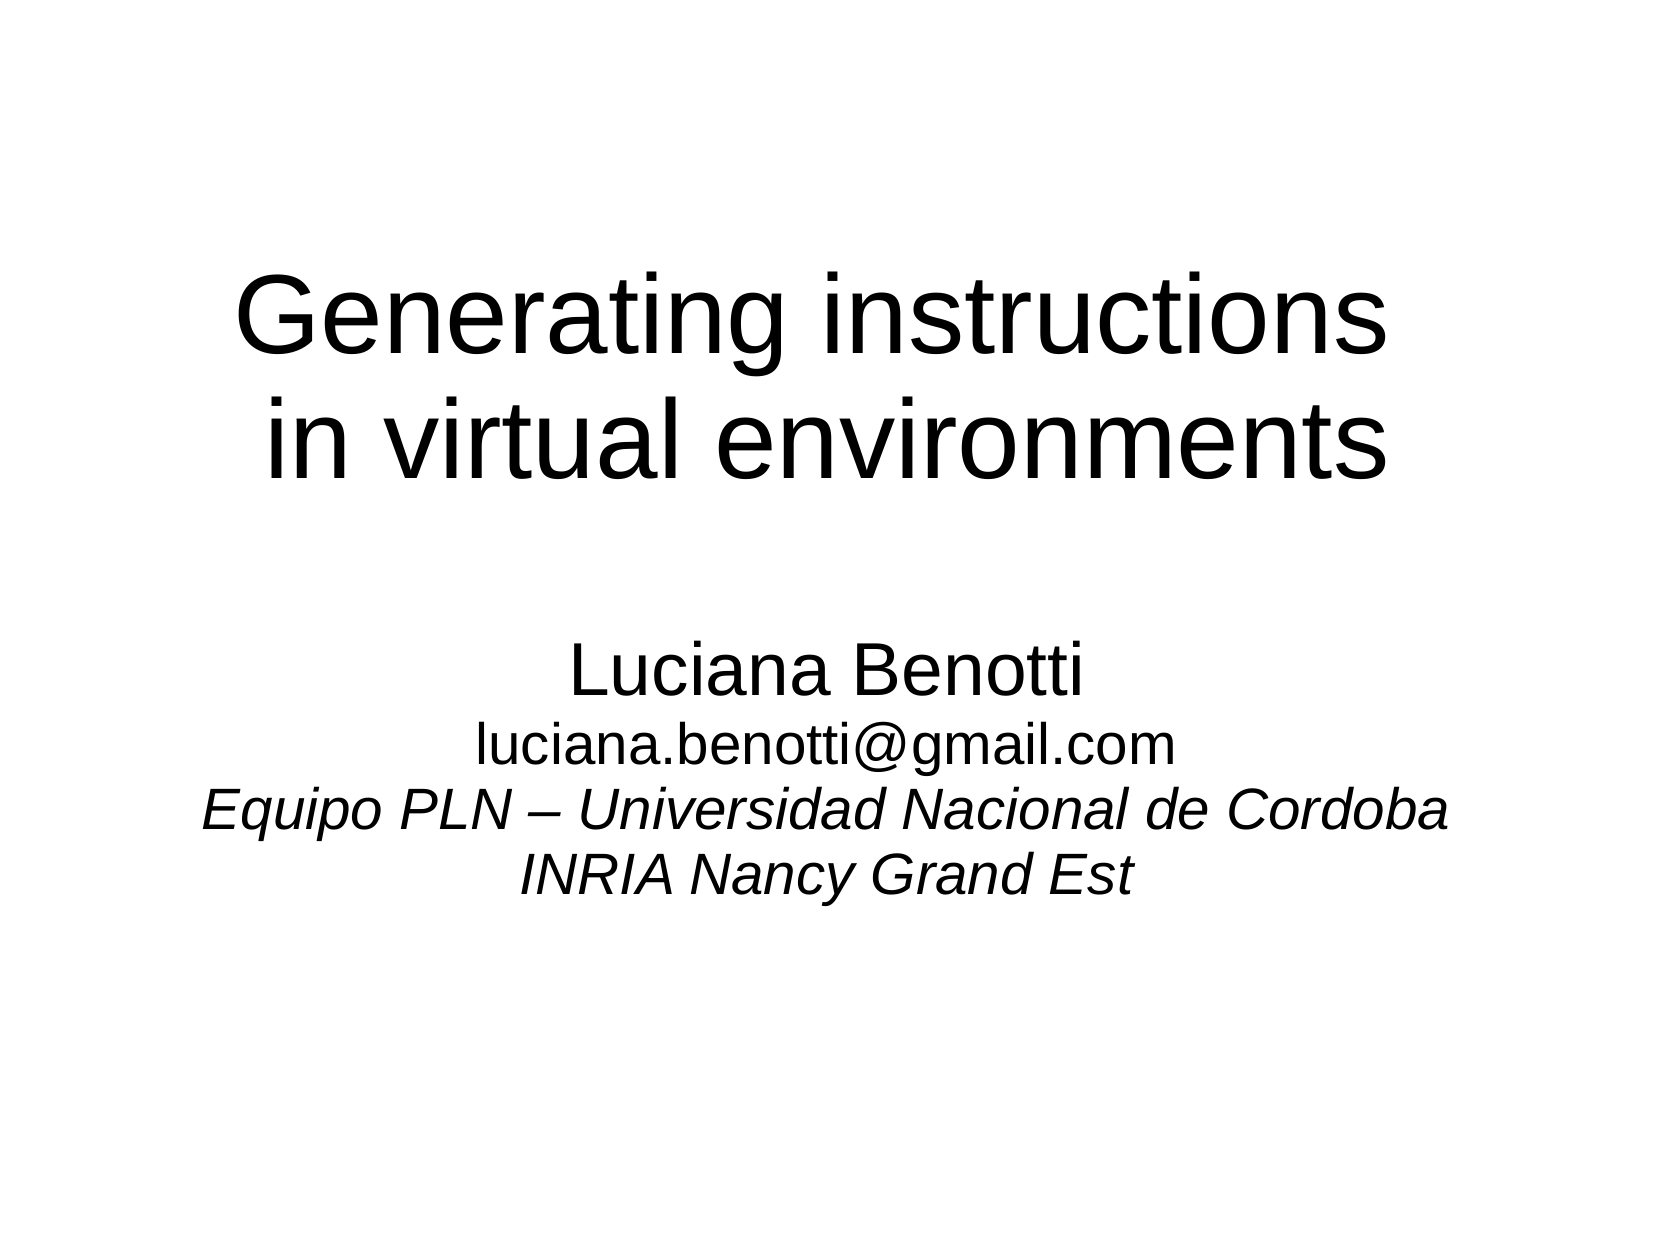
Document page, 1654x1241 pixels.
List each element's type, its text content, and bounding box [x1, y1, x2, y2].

subtitle Generating instructions in virtual environments Luciana Benotti luciana.benotti@gmail.com Equipo PLN – Universidad Nacional de Cordoba INRIA Nancy Grand Est [82, 49, 1571, 1109]
